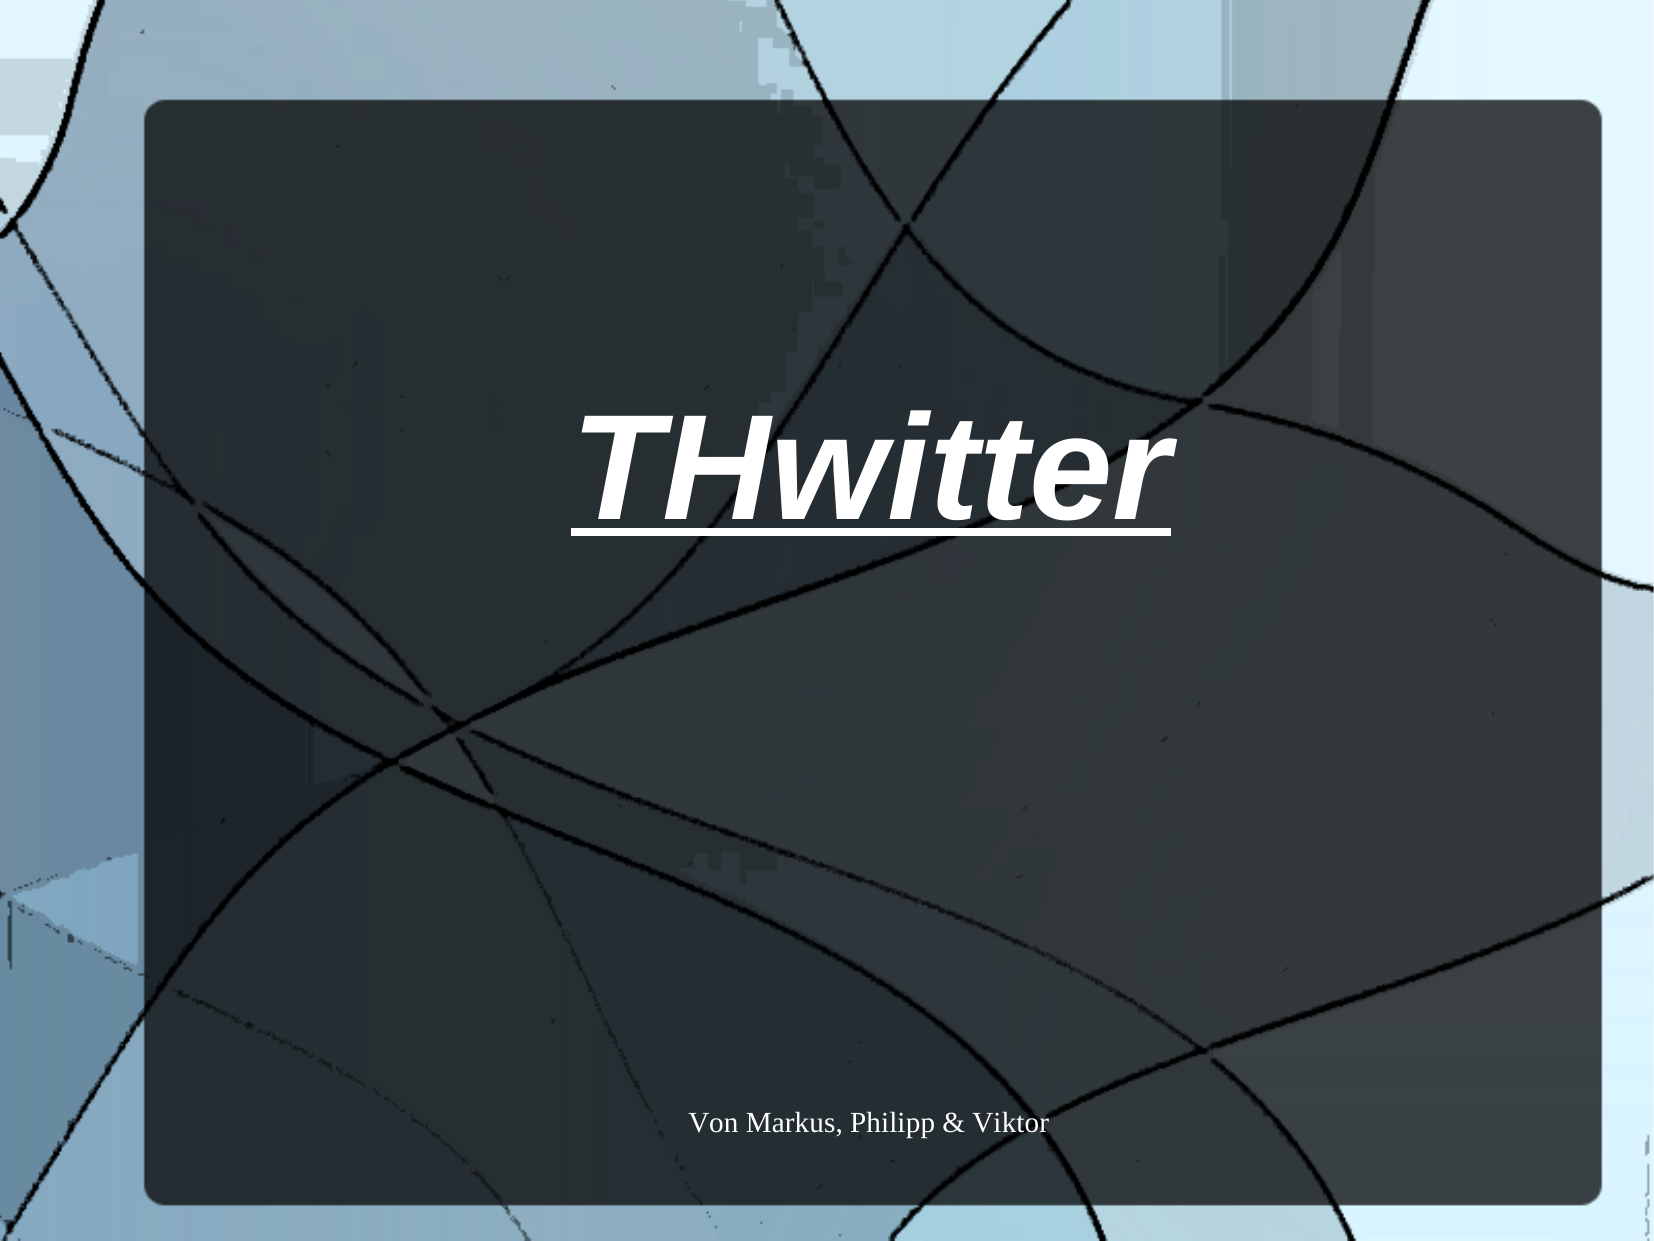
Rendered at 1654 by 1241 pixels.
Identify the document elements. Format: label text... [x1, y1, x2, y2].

picture [0, 0, 1654, 1241]
subtitle THwitter [159, 108, 1583, 1034]
